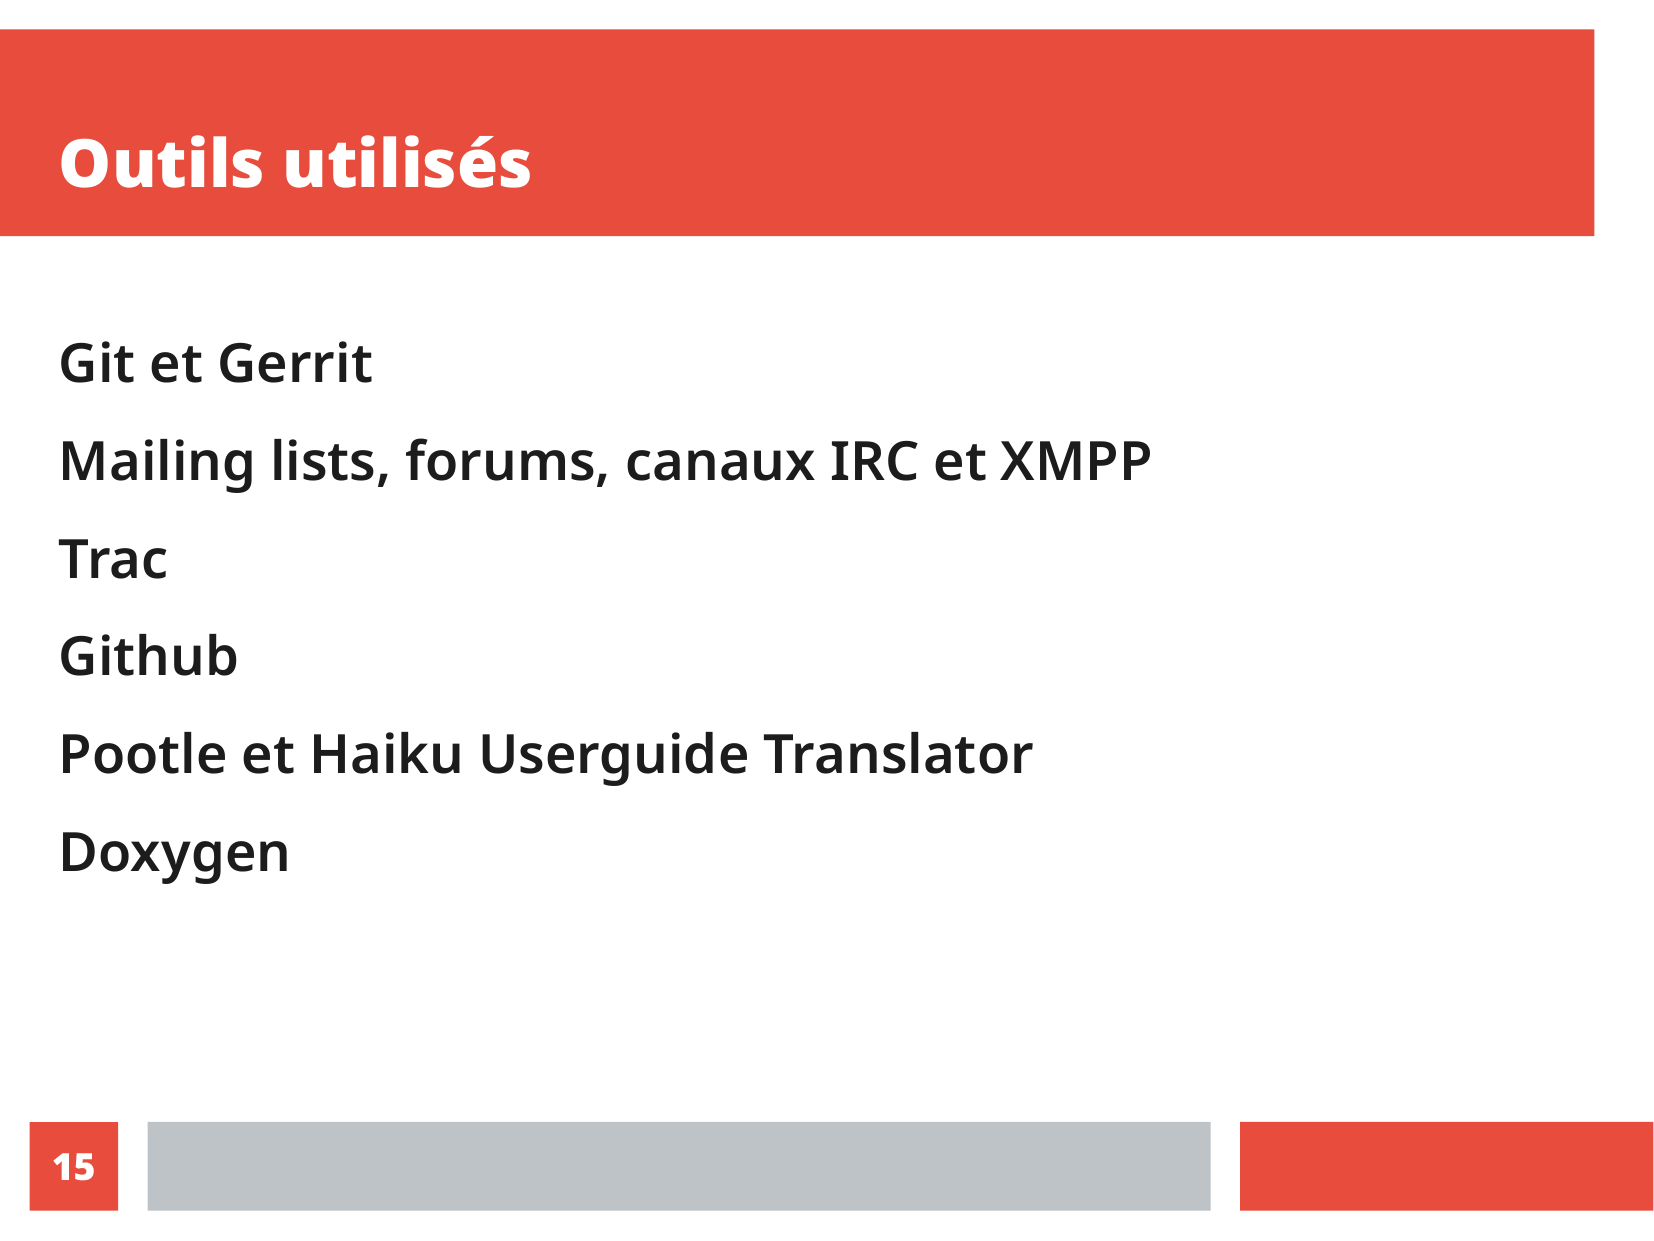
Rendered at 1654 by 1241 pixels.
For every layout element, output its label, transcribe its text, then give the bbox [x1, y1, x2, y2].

title Outils utilisés [59, 59, 1595, 207]
list Git et Gerrit Mailing lists, forums, canaux IRC et XMPP Trac Github Pootle et Haiku Userguide Translator Doxygen [59, 324, 1565, 1093]
